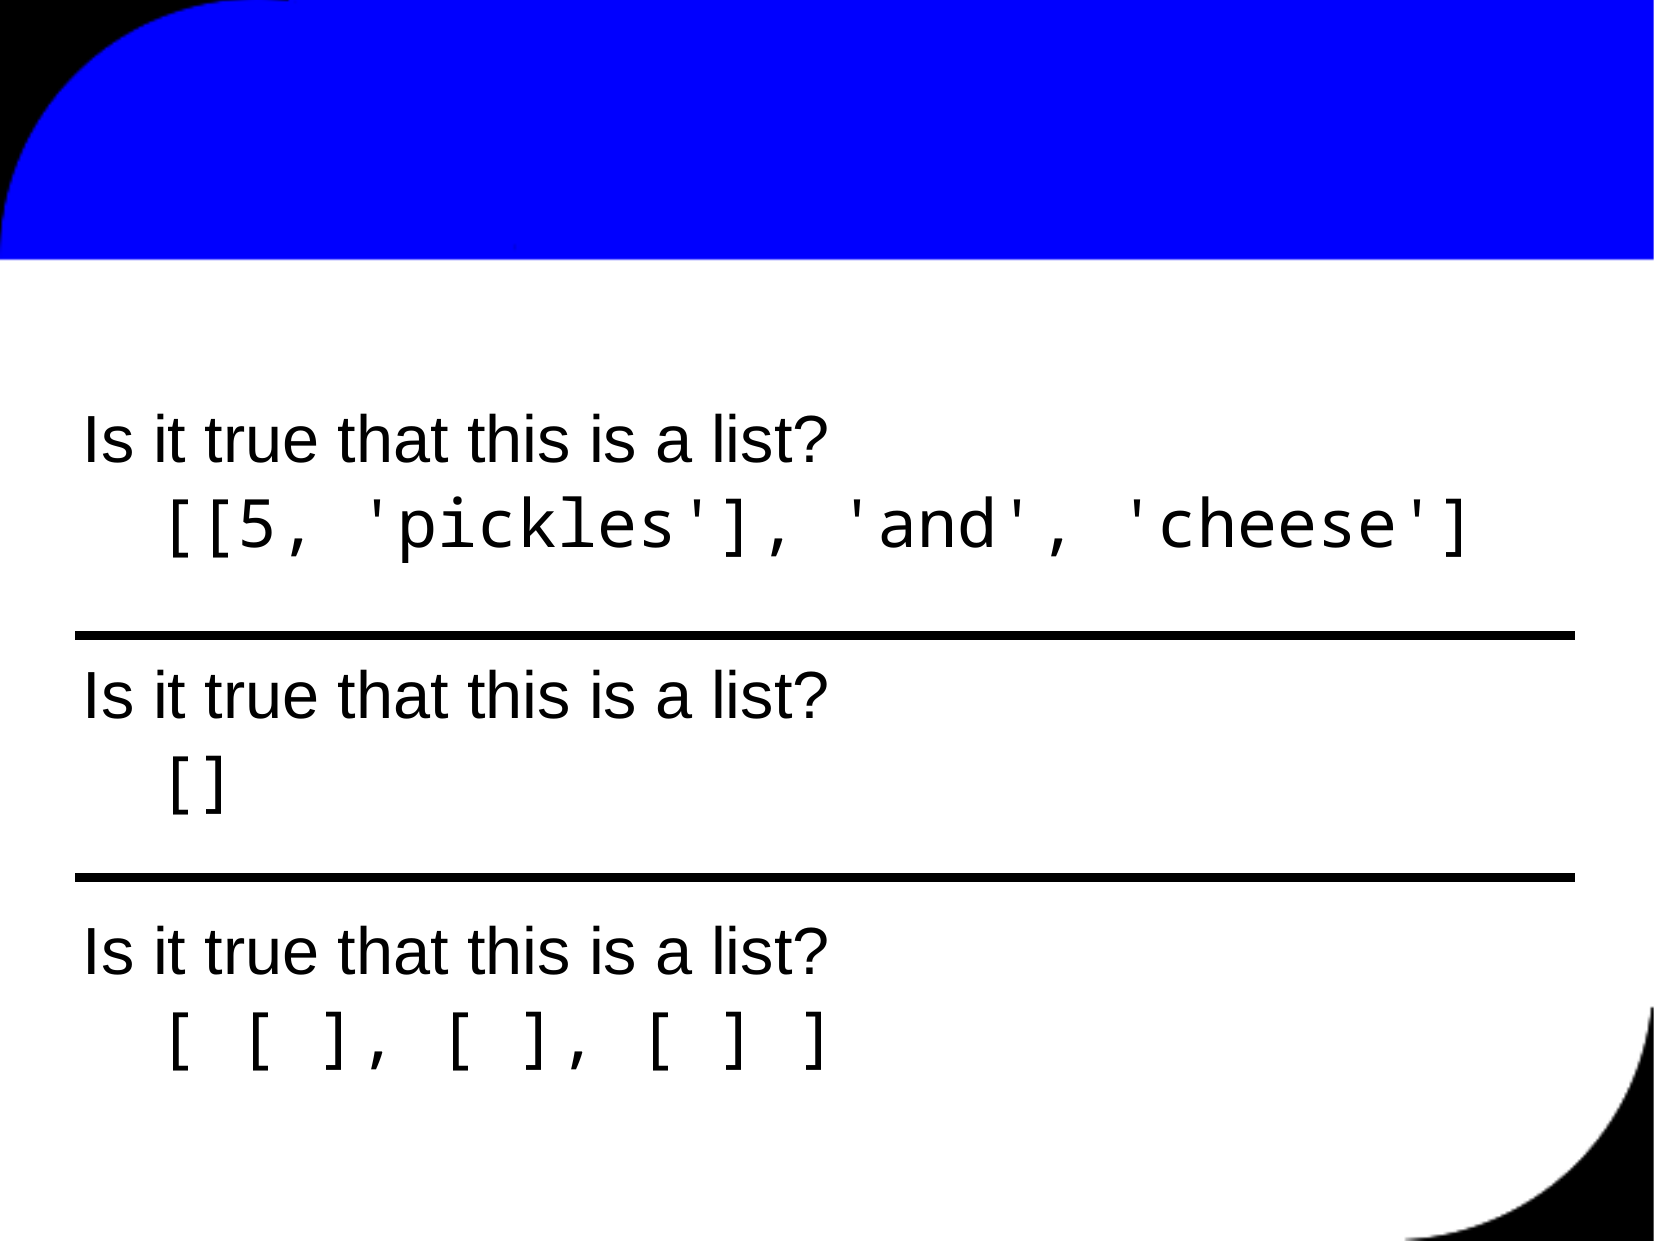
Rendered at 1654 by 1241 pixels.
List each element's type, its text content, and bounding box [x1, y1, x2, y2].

text_box Is it true that this is a list? [[5, 'pickles'], 'and', 'cheese'] Is it true that this is a list? [] Is it true that this is a list? [ [ ], [ ], [ ] ] [82, 882, 1571, 1143]
text_box Is it true that this is a list? [[5, 'pickles'], 'and', 'cheese'] Is it true that this is a list? [] Is it true that this is a list? [ [ ], [ ], [ ] ] [82, 338, 1571, 631]
picture [0, 0, 1654, 1241]
text_box Is it true that this is a list? [[5, 'pickles'], 'and', 'cheese'] Is it true that this is a list? [] Is it true that this is a list? [ [ ], [ ], [ ] ] [82, 640, 1571, 873]
